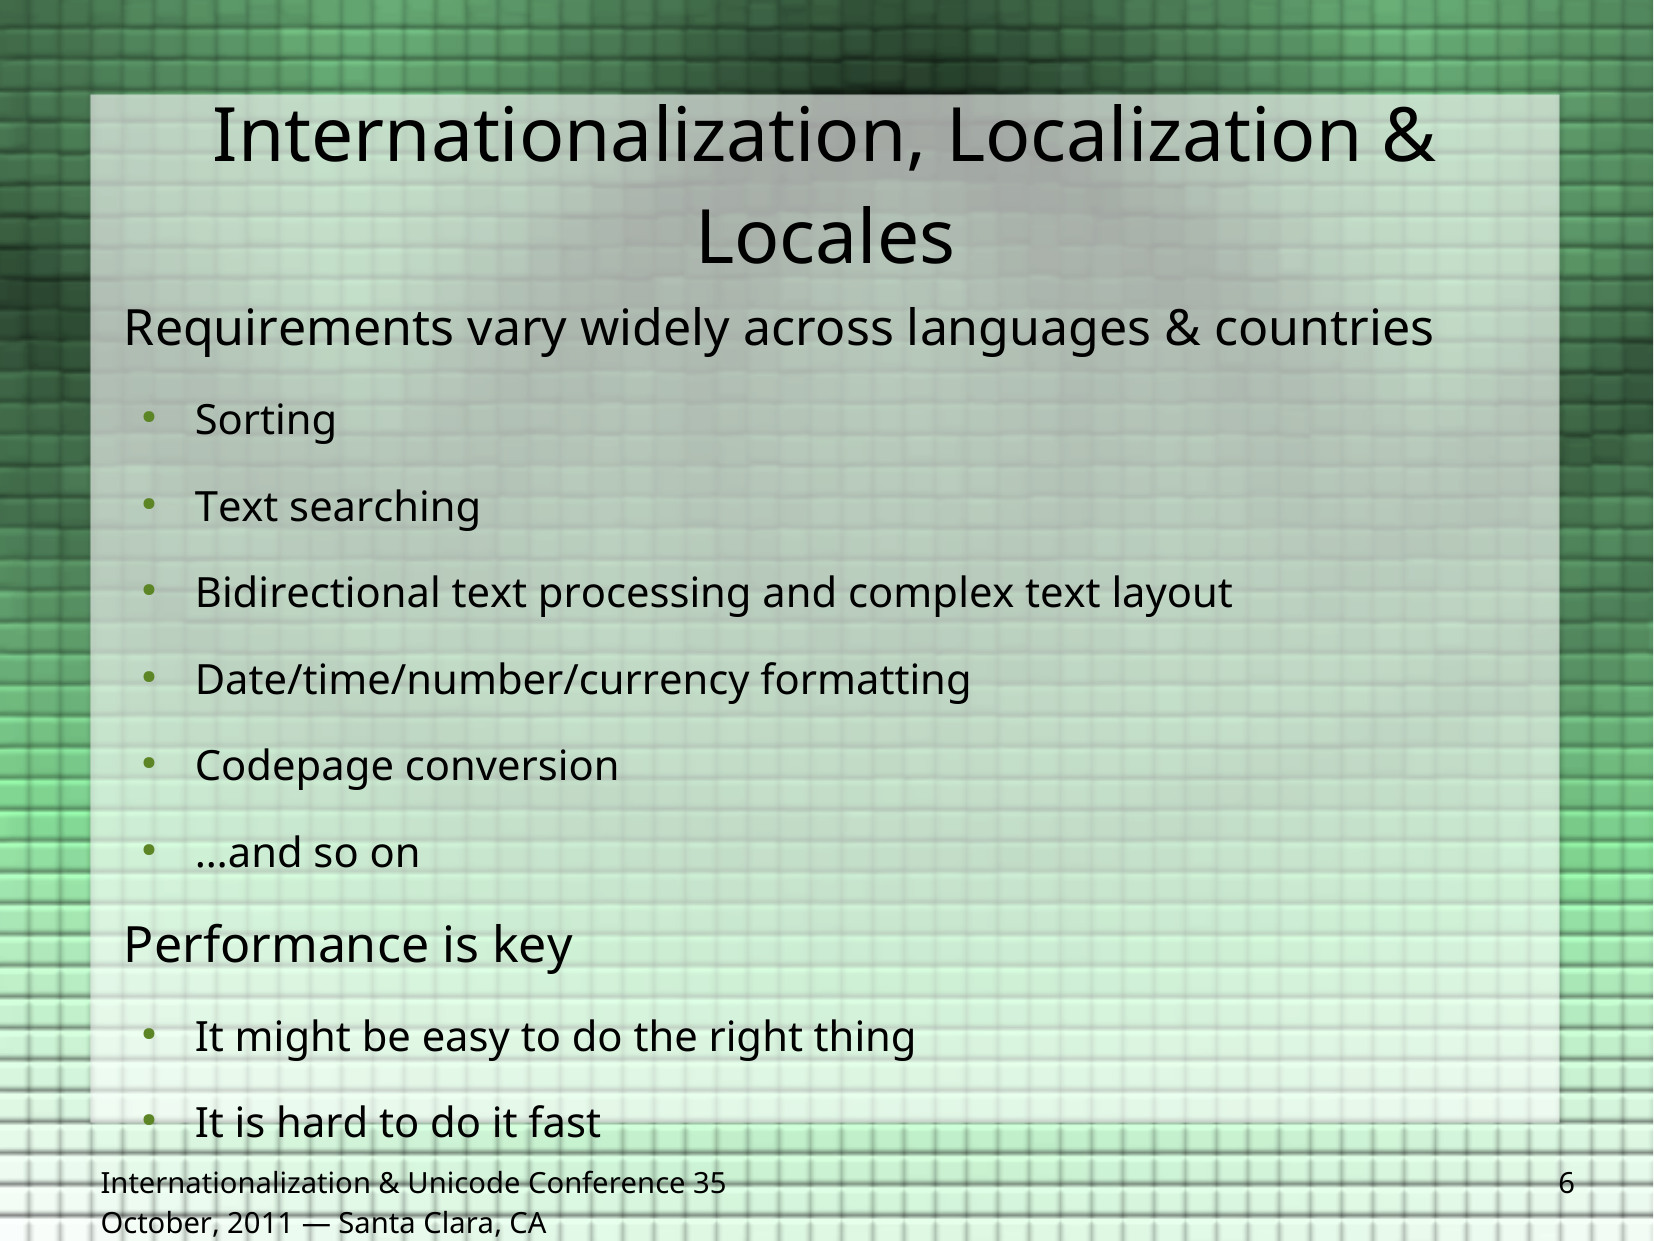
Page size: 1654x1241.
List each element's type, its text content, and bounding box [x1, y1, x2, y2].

picture [0, 0, 1654, 1241]
list Requirements vary widely across languages & countries Sorting Text searching Bidirectional text processing and complex text layout Date/time/number/currency formatting Codepage conversion …and so on Performance is key It might be easy to do the right thing It is hard to do it fast [123, 292, 1541, 1096]
title Internationalization, Localization & Locales [87, 95, 1564, 271]
